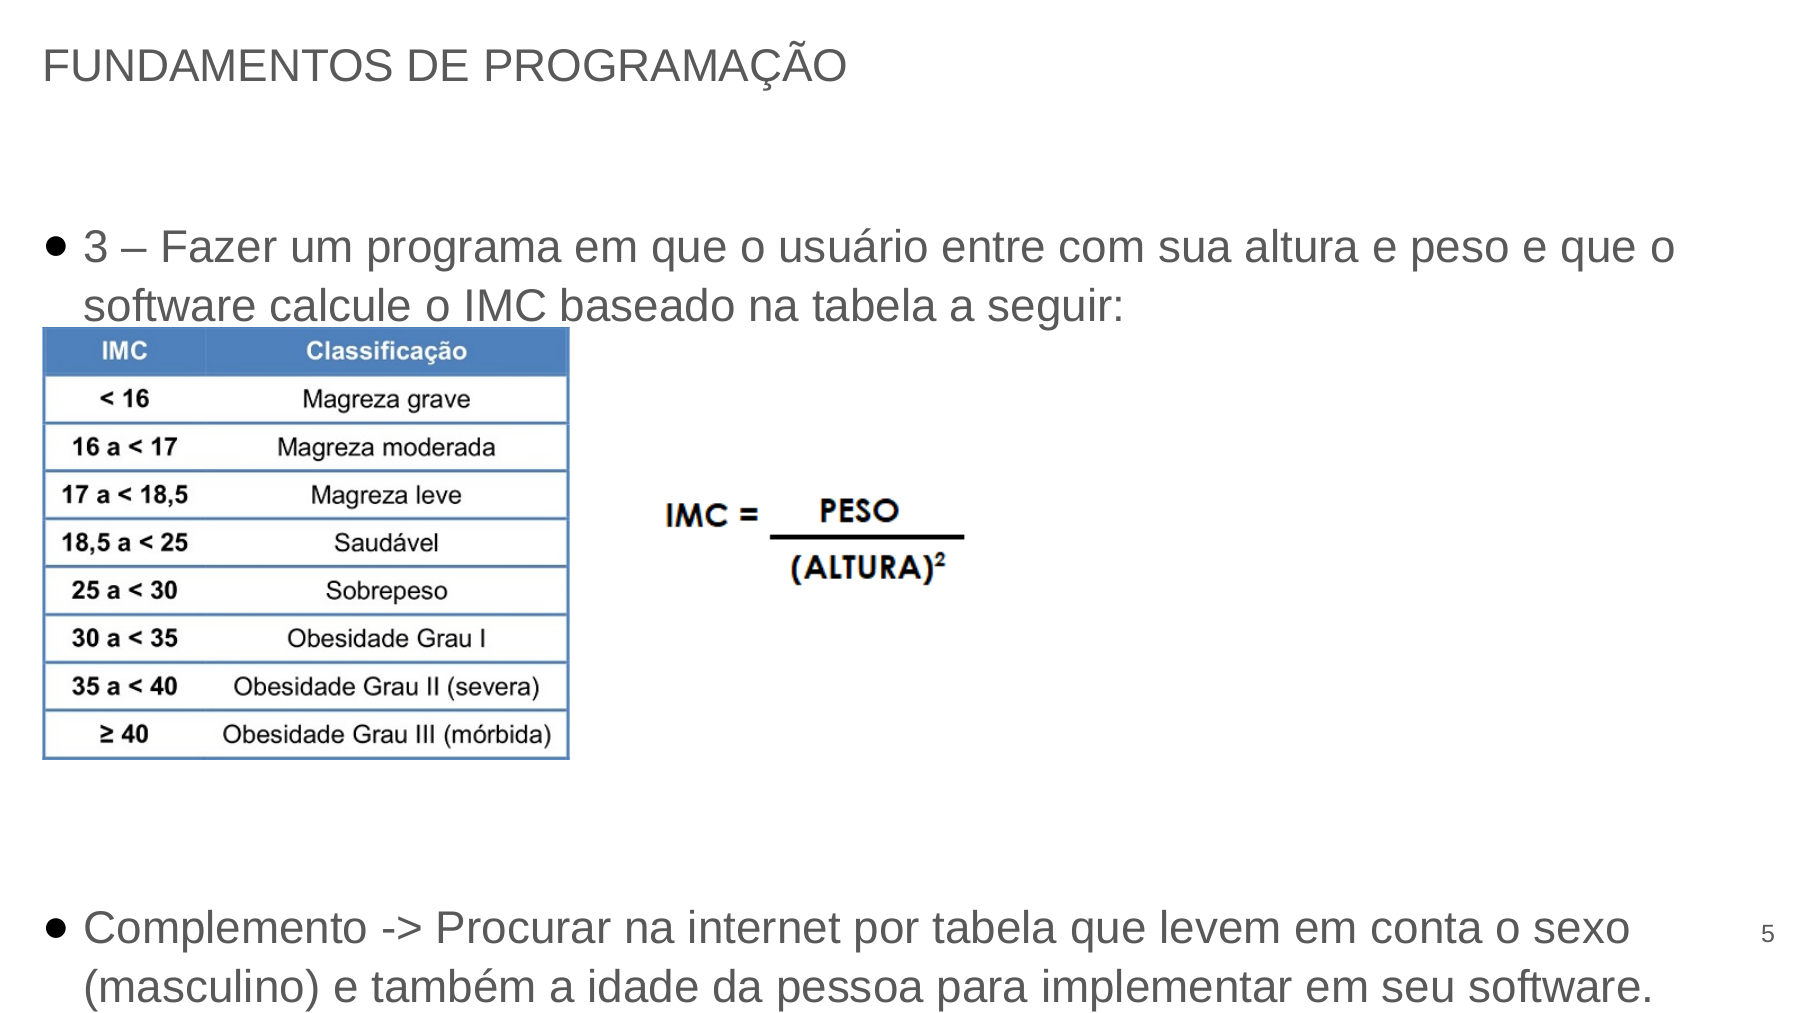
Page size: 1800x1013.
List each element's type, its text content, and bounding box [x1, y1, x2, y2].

picture [623, 436, 1093, 645]
picture [42, 327, 570, 760]
text_box FUNDAMENTOS DE PROGRAMAÇÃO [42, 42, 1757, 107]
text_box 3 – Fazer um programa em que o usuário entre com sua altura e peso e que o software calcule o IMC baseado na tabela a seguir: Complemento -> Procurar na internet por tabela que levem em conta o sexo (masculino) e também a idade da pessoa para implementar em seu software. [42, 212, 1757, 897]
text_box <número> [1667, 917, 1776, 995]
